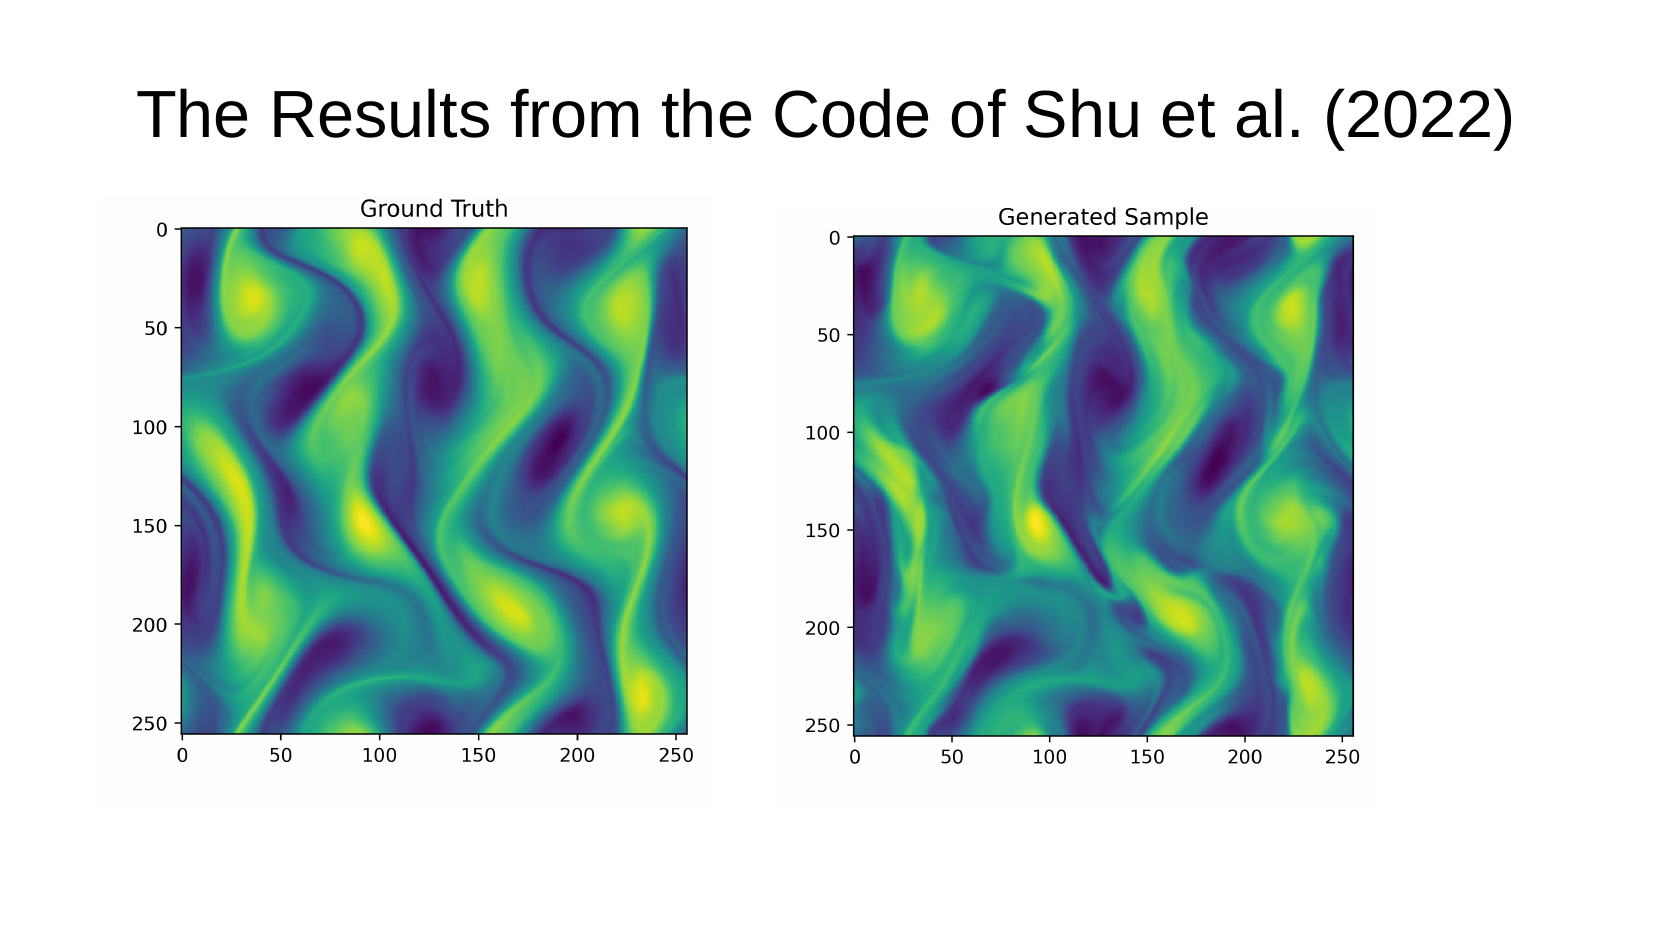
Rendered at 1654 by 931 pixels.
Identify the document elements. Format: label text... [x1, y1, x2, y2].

title The Results from the Code of Shu et al. (2022) [82, 37, 1571, 193]
picture [98, 195, 713, 810]
picture [776, 206, 1378, 807]
